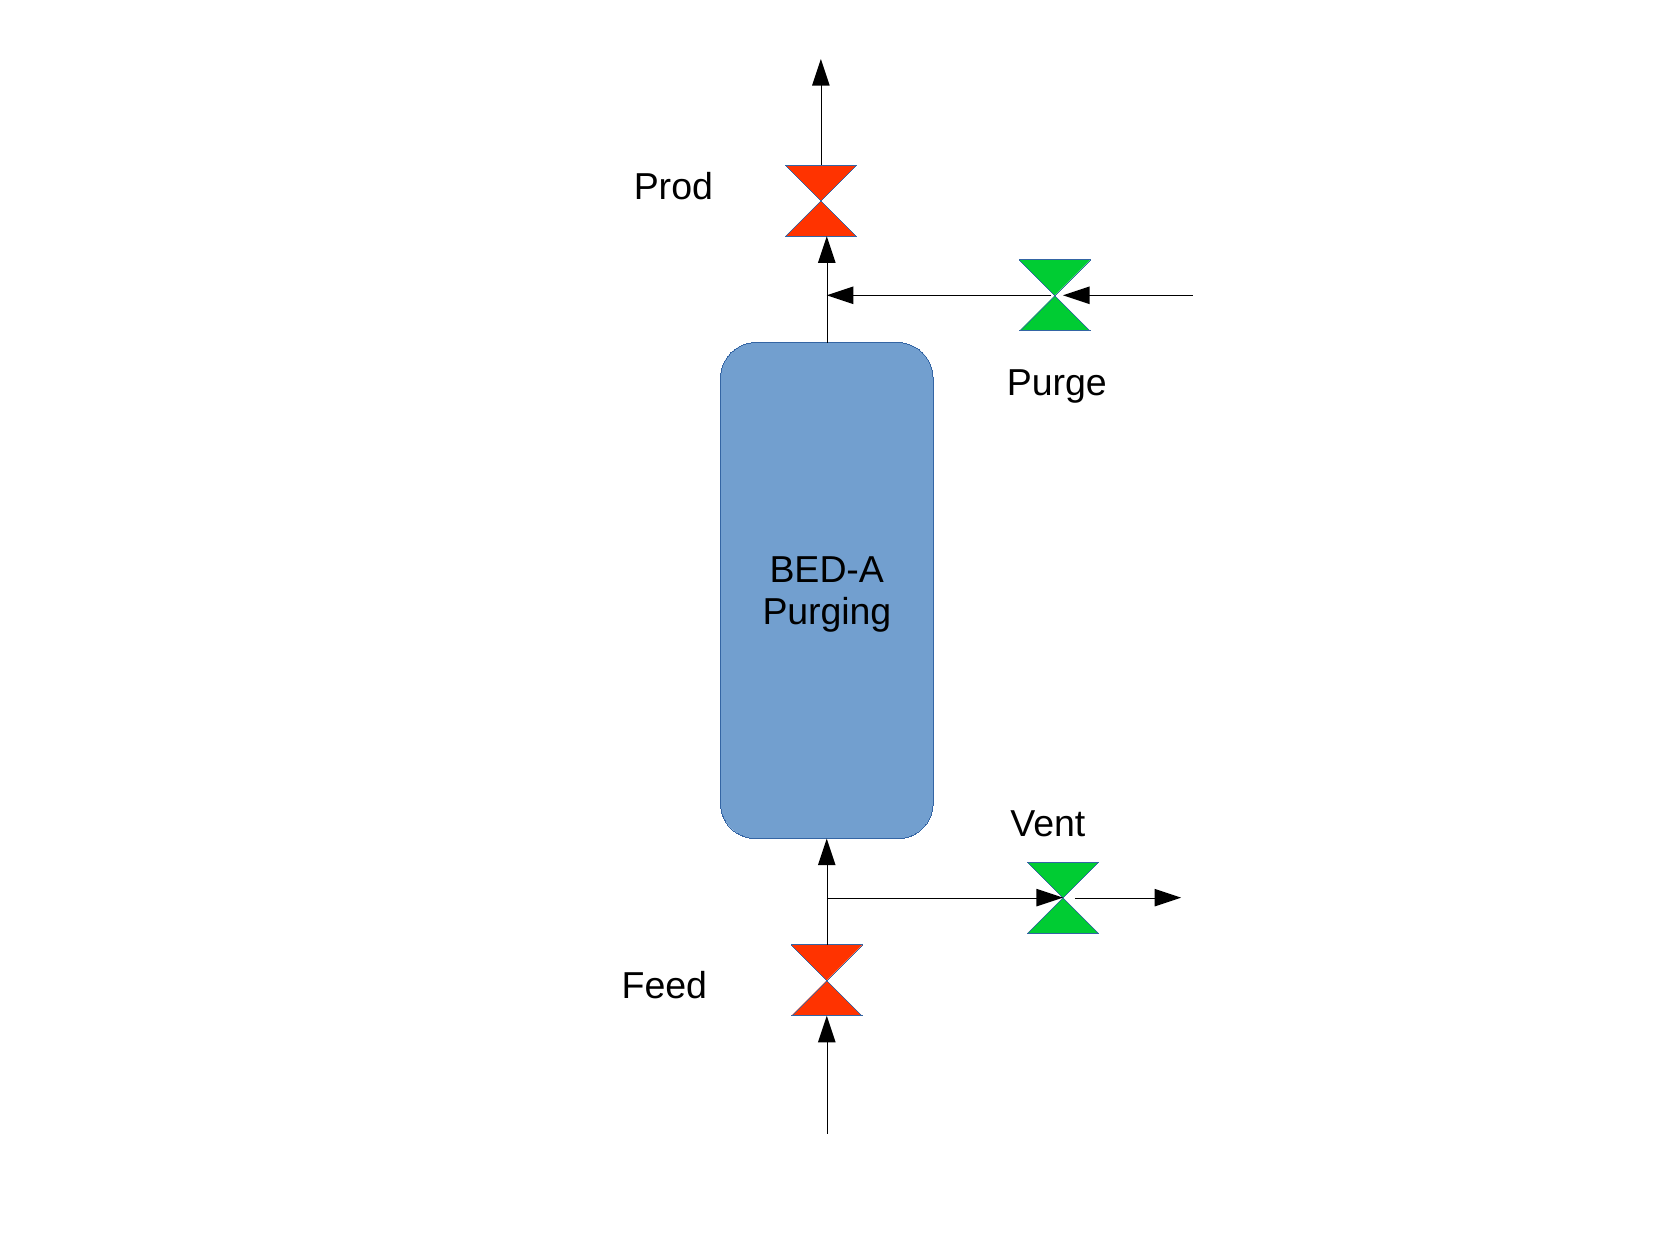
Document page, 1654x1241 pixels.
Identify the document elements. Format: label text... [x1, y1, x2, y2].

text_box Vent [995, 795, 1150, 853]
text_box [1027, 862, 1099, 934]
text_box Feed [606, 956, 761, 1014]
text_box BED-A Purging [720, 342, 934, 839]
text_box [1019, 259, 1091, 331]
text_box Prod [619, 158, 773, 215]
text_box Purge [992, 354, 1146, 412]
text_box [785, 165, 857, 237]
text_box [791, 944, 863, 1016]
